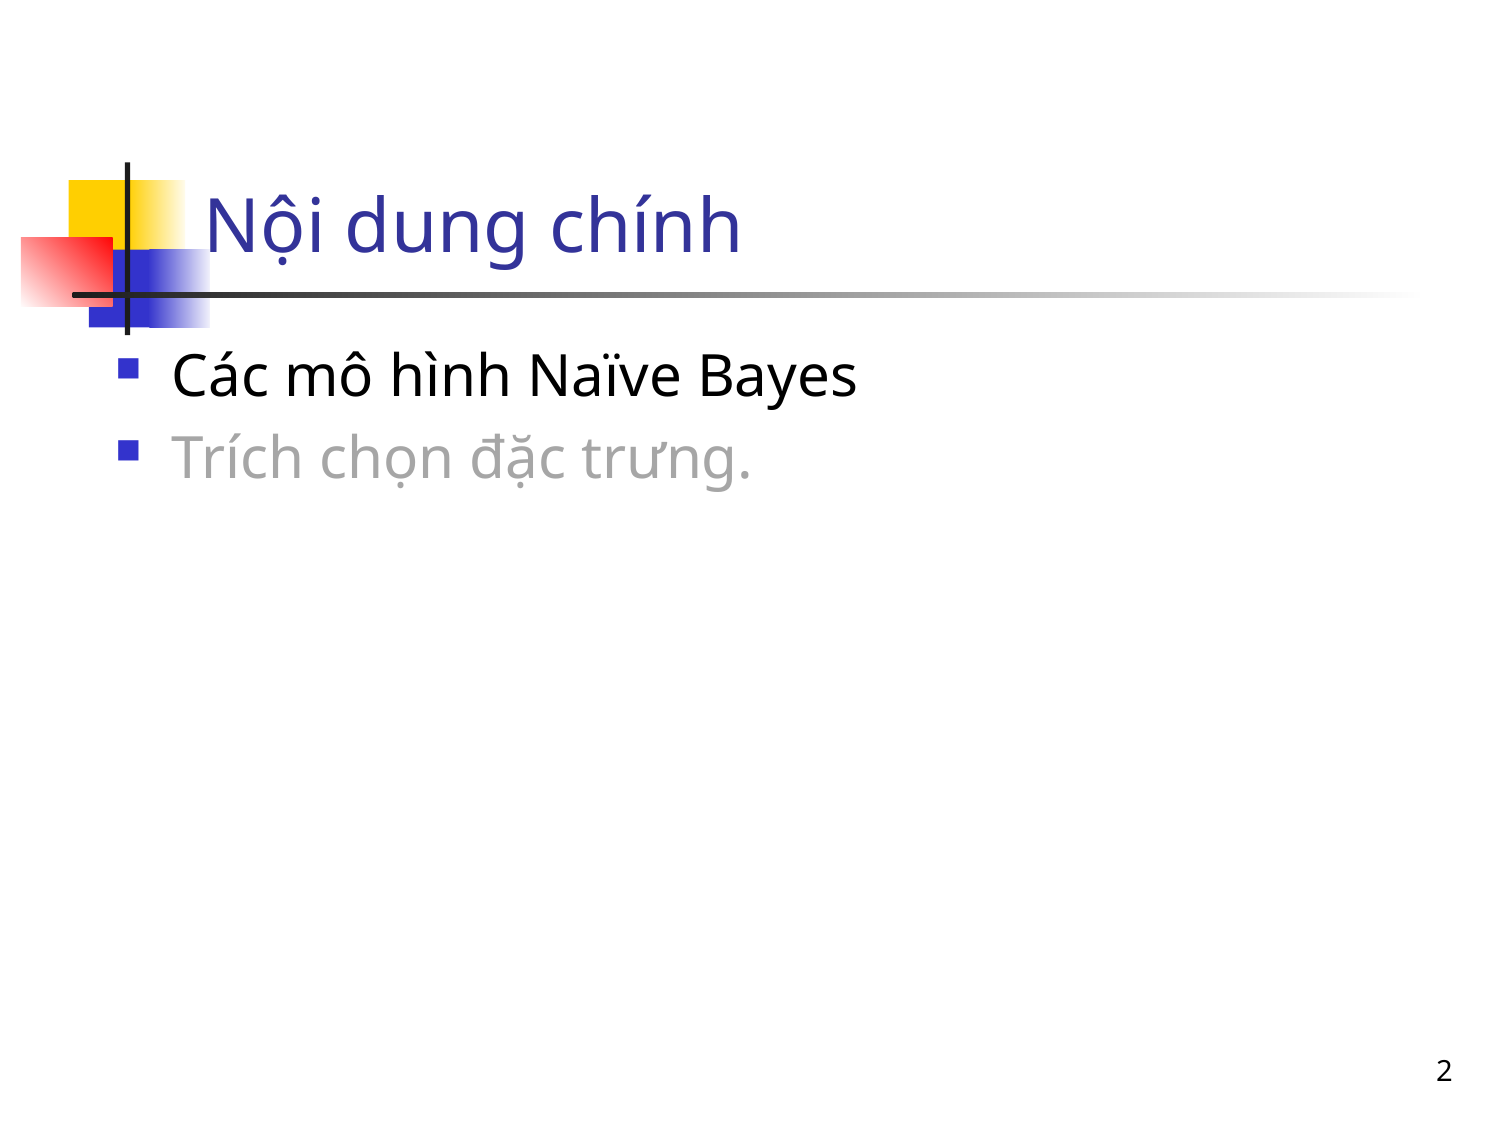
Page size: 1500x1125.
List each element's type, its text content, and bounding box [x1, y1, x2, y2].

slide_number <number> [1155, 1024, 1468, 1100]
list Các mô hình Naïve Bayes Trích chọn đặc trưng. [100, 331, 1469, 1006]
title Nội dung chính [188, 35, 1468, 275]
